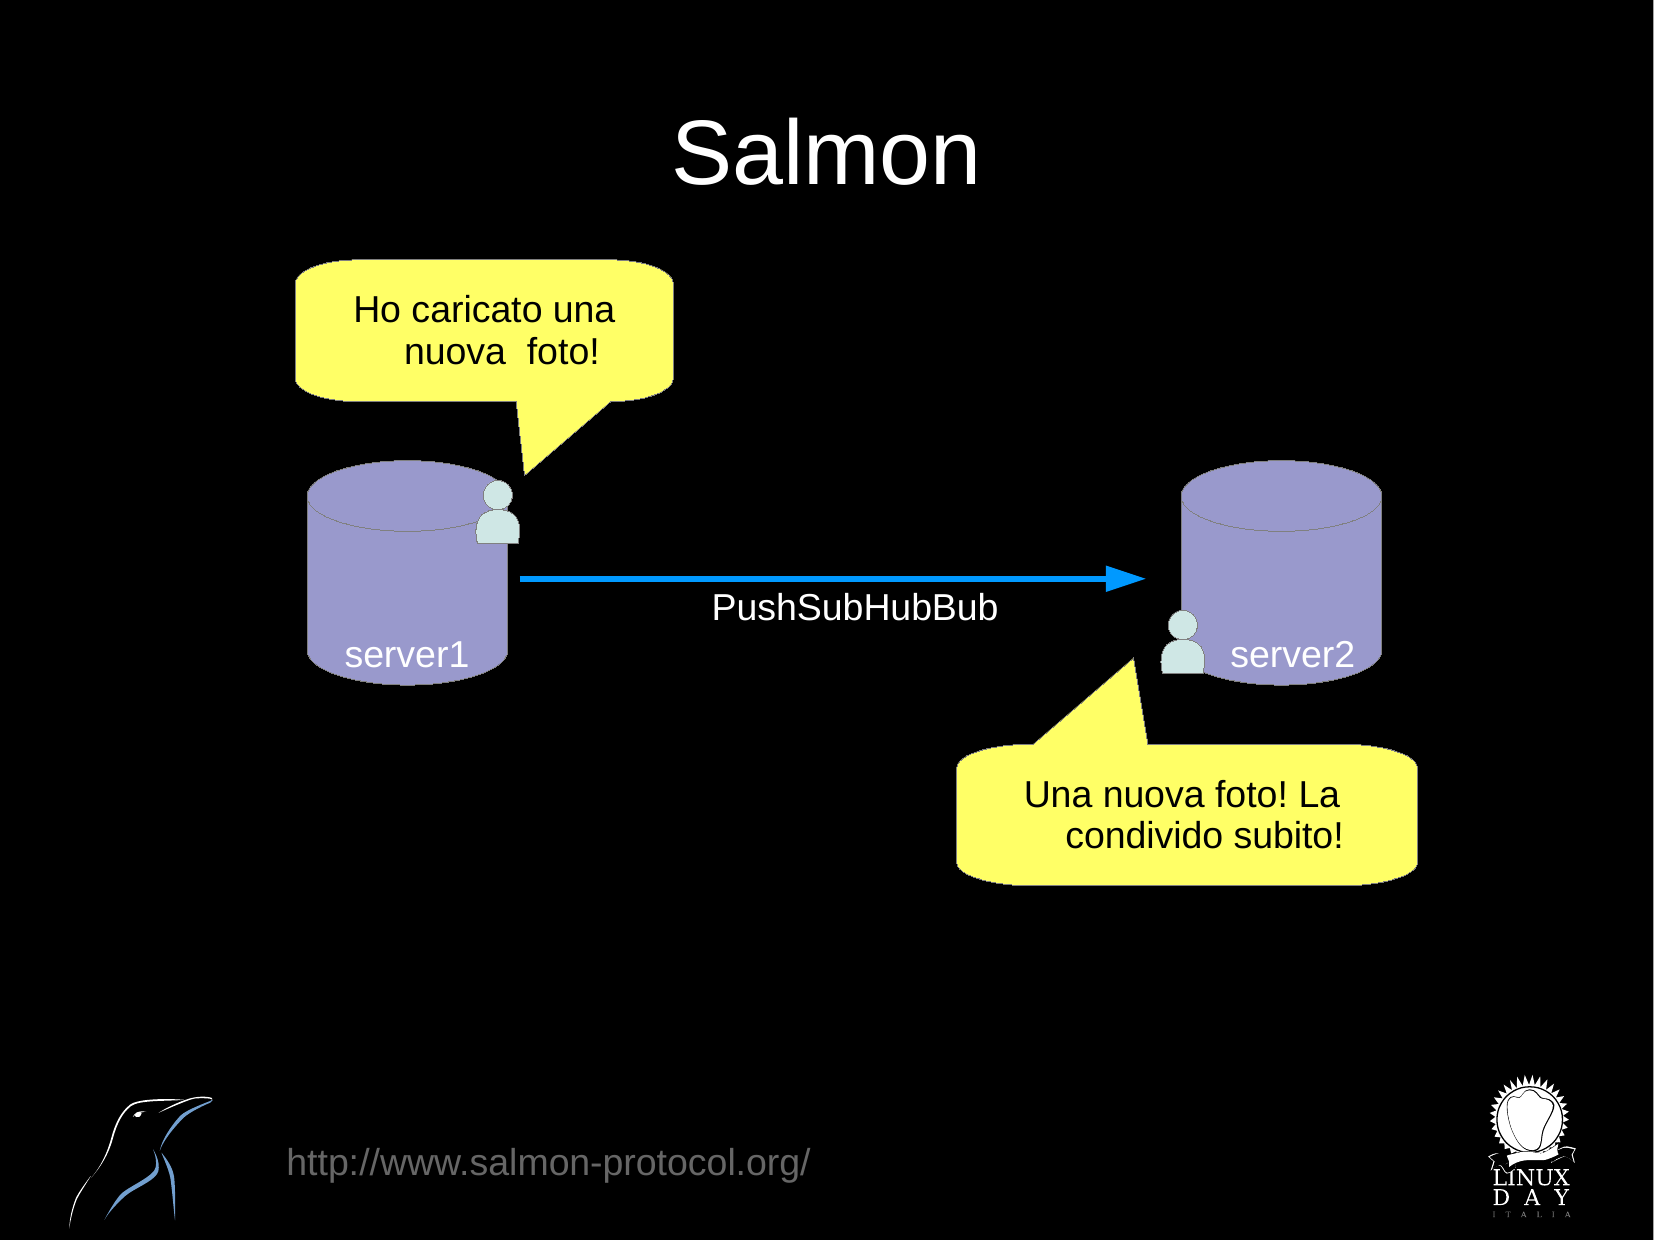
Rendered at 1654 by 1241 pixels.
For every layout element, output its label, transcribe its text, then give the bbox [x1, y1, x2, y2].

text_box server2 [1215, 625, 1441, 683]
text_box [307, 460, 520, 672]
text_box server1 [329, 625, 556, 683]
text_box PushSubHubBub [696, 578, 1085, 636]
text_box [1160, 460, 1382, 677]
title Salmon [82, 49, 1571, 257]
text_box Una nuova foto! La condivido subito! [956, 657, 1418, 886]
text_box http://www.salmon-protocol.org/ [271, 1133, 1441, 1191]
text_box Ho caricato una nuova foto! [295, 259, 674, 476]
